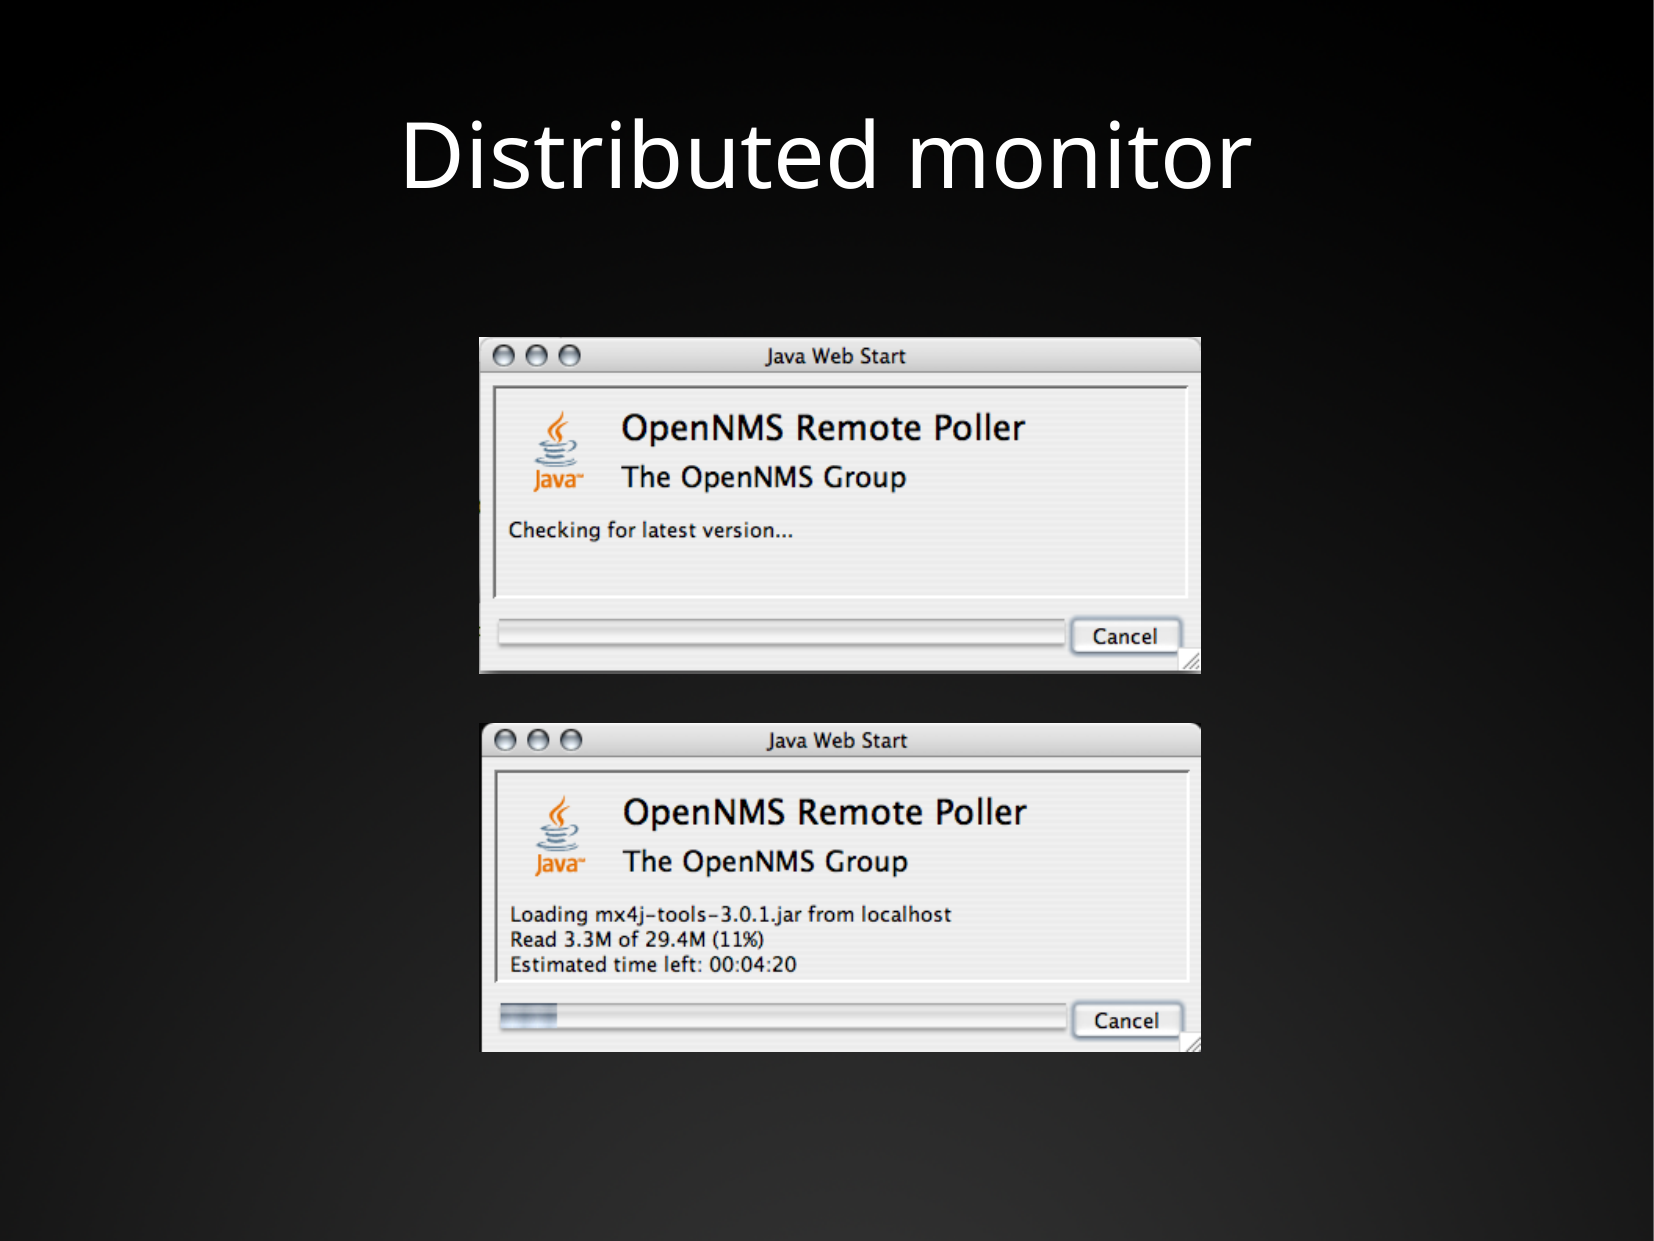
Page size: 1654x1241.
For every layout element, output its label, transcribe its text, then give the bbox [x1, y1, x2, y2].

title Distributed monitor [82, 49, 1571, 257]
picture [0, 0, 1654, 1241]
